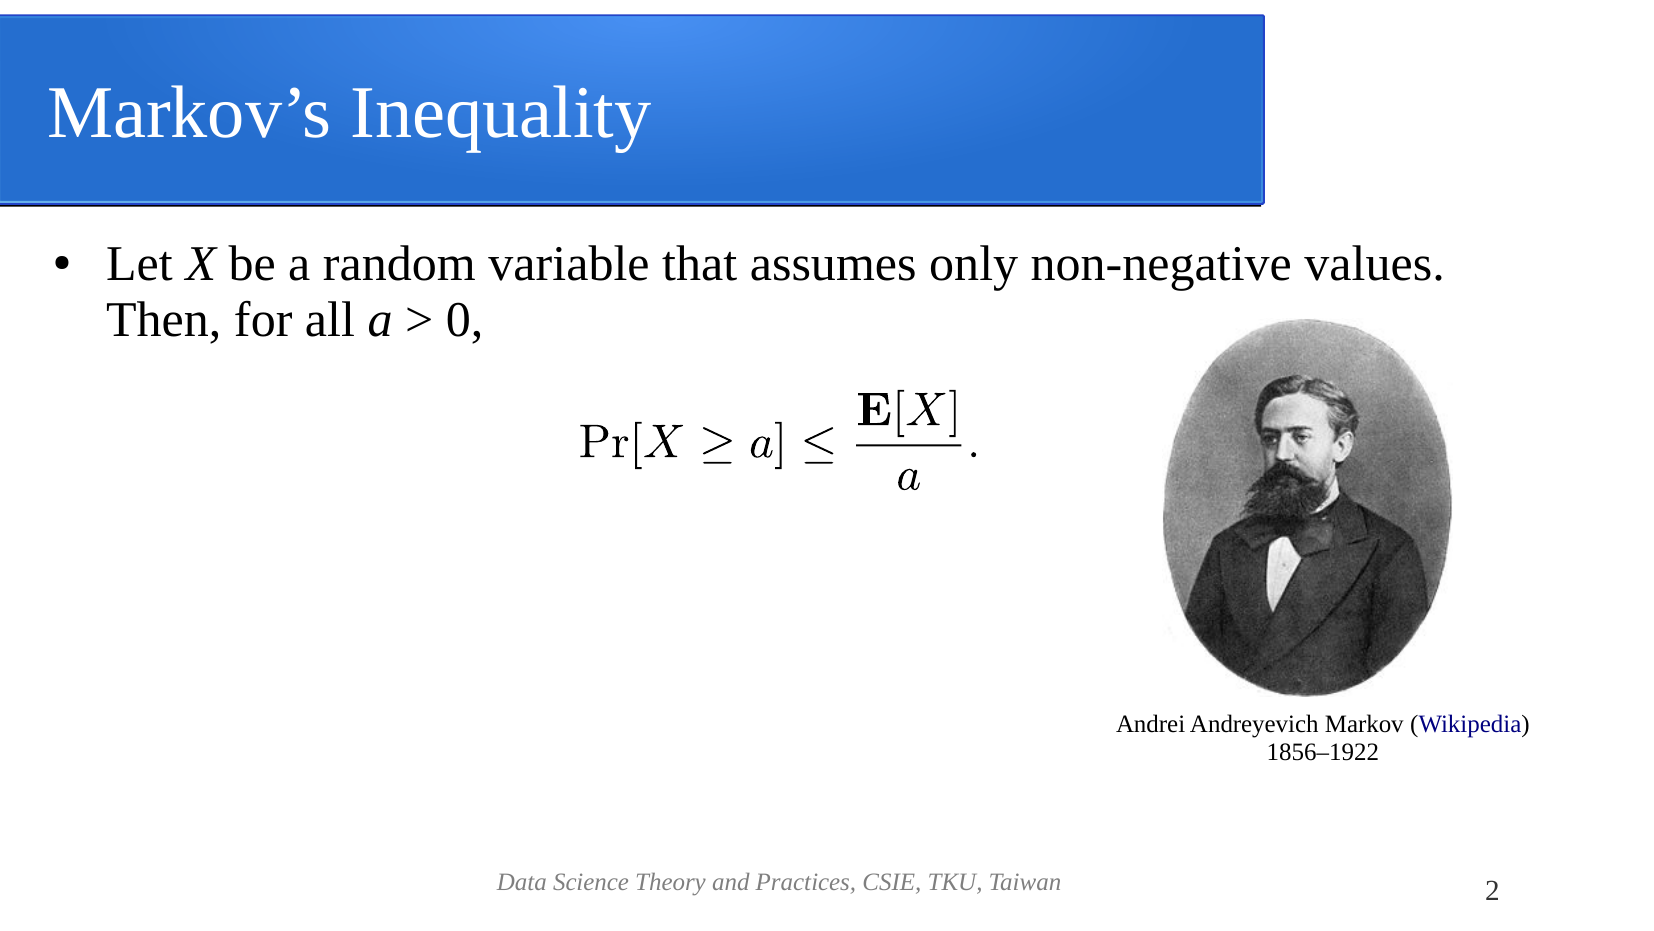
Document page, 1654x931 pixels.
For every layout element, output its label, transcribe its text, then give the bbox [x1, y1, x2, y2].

title Markov’s Inequality [47, 35, 1199, 189]
list Let X be a random variable that assumes only non-negative values. Then, for all a > 0, [35, 236, 1524, 776]
picture [578, 389, 977, 491]
picture [1162, 318, 1453, 697]
text_box Andrei Andreyevich Markov (Wikipedia) 1856–1922 [1098, 702, 1548, 801]
